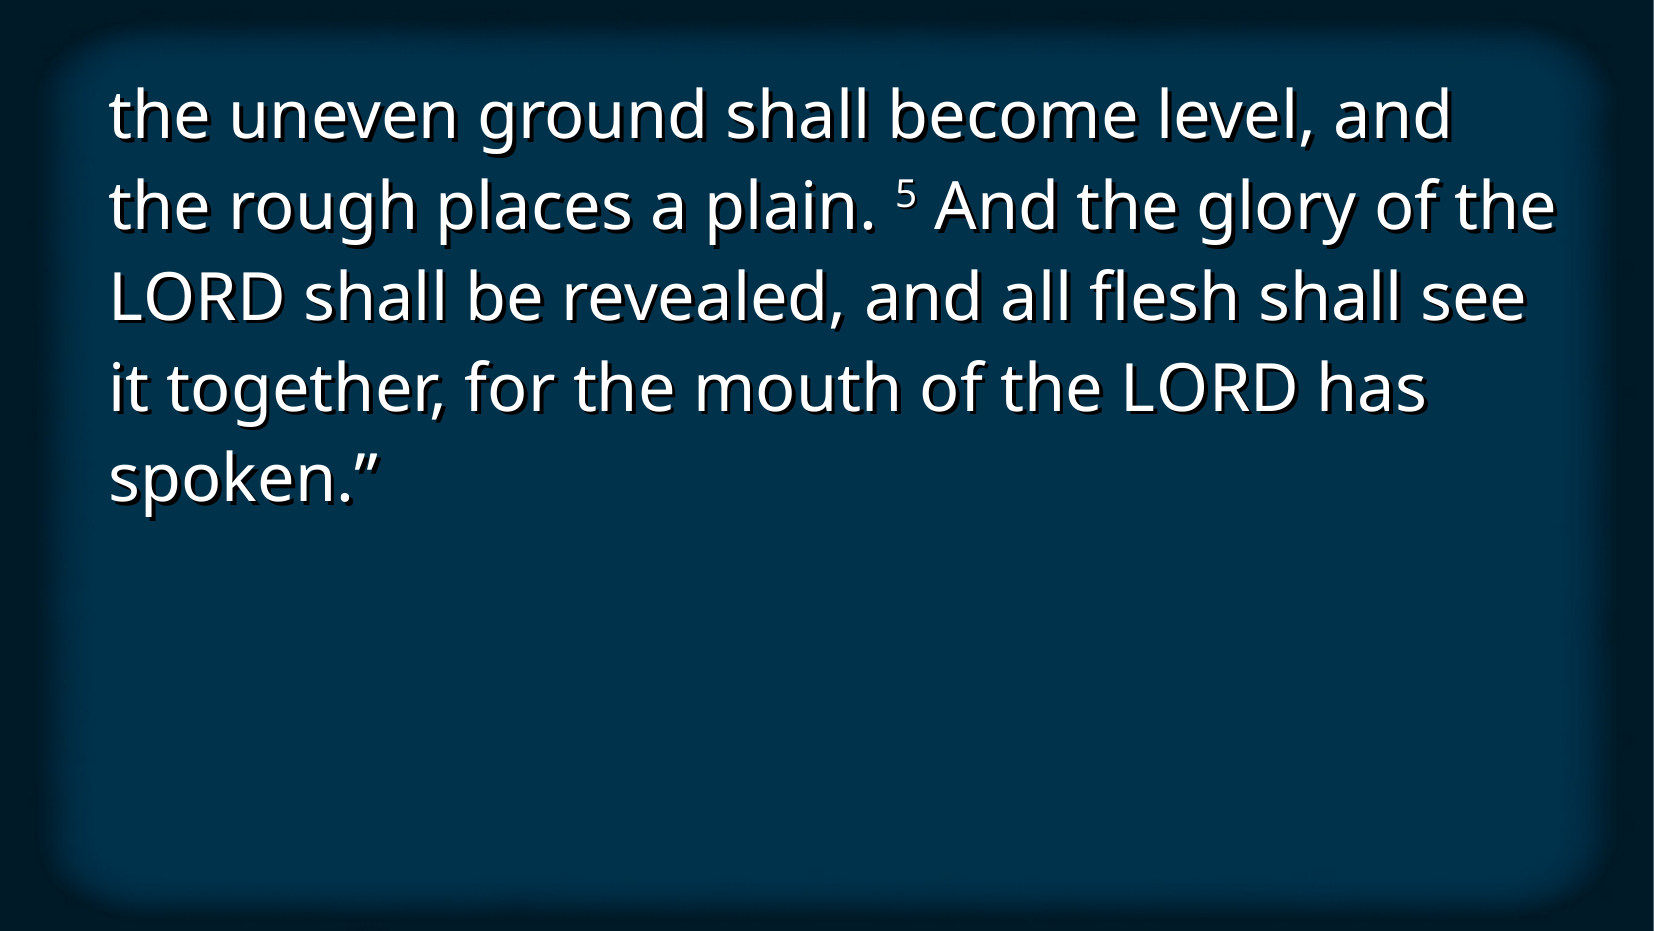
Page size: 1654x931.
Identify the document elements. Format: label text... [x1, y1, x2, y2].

picture [0, 0, 1654, 931]
text_box the uneven ground shall become level, and the rough places a plain. 5 And the glory of the LORD shall be revealed, and all flesh shall see it together, for the mouth of the LORD has spoken.” [75, 60, 1591, 430]
